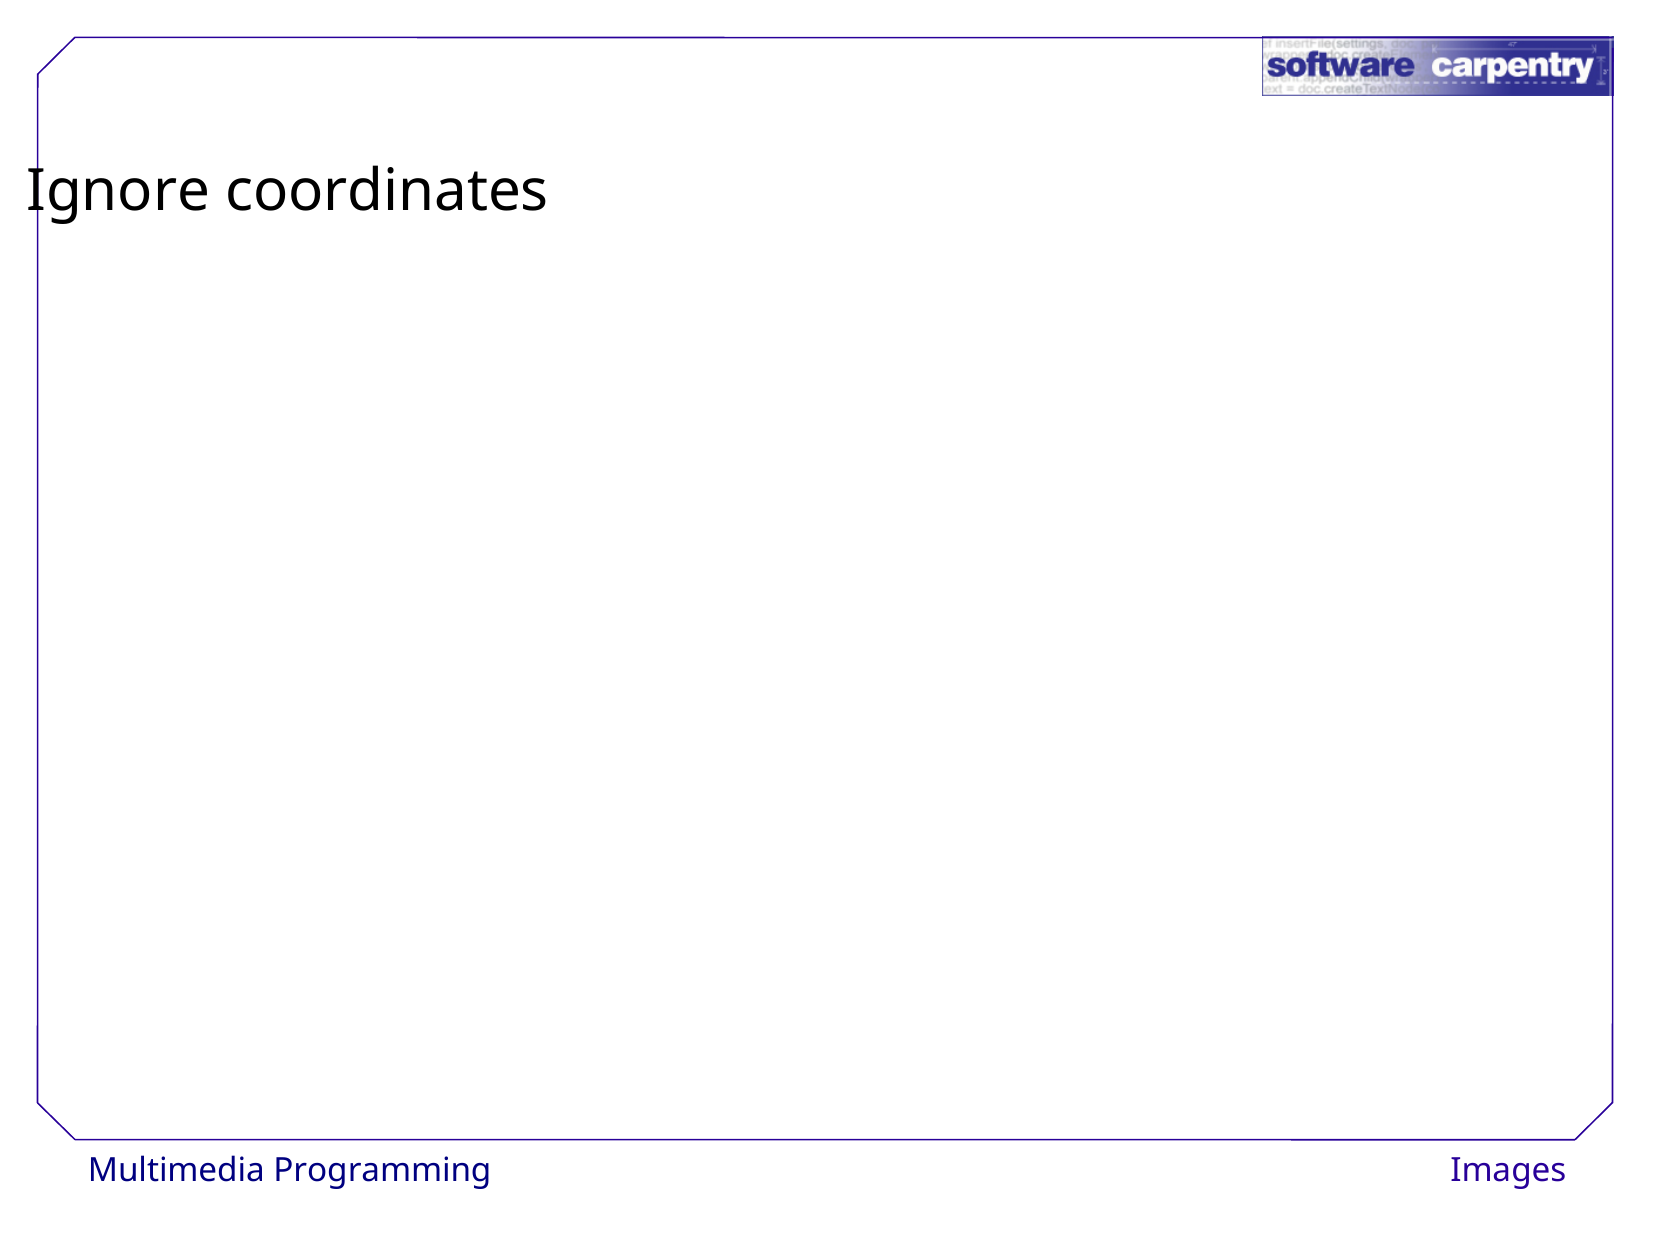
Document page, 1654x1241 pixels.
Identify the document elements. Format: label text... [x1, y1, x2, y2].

picture [1262, 36, 1614, 96]
text_box Ignore coordinates [11, 109, 714, 231]
